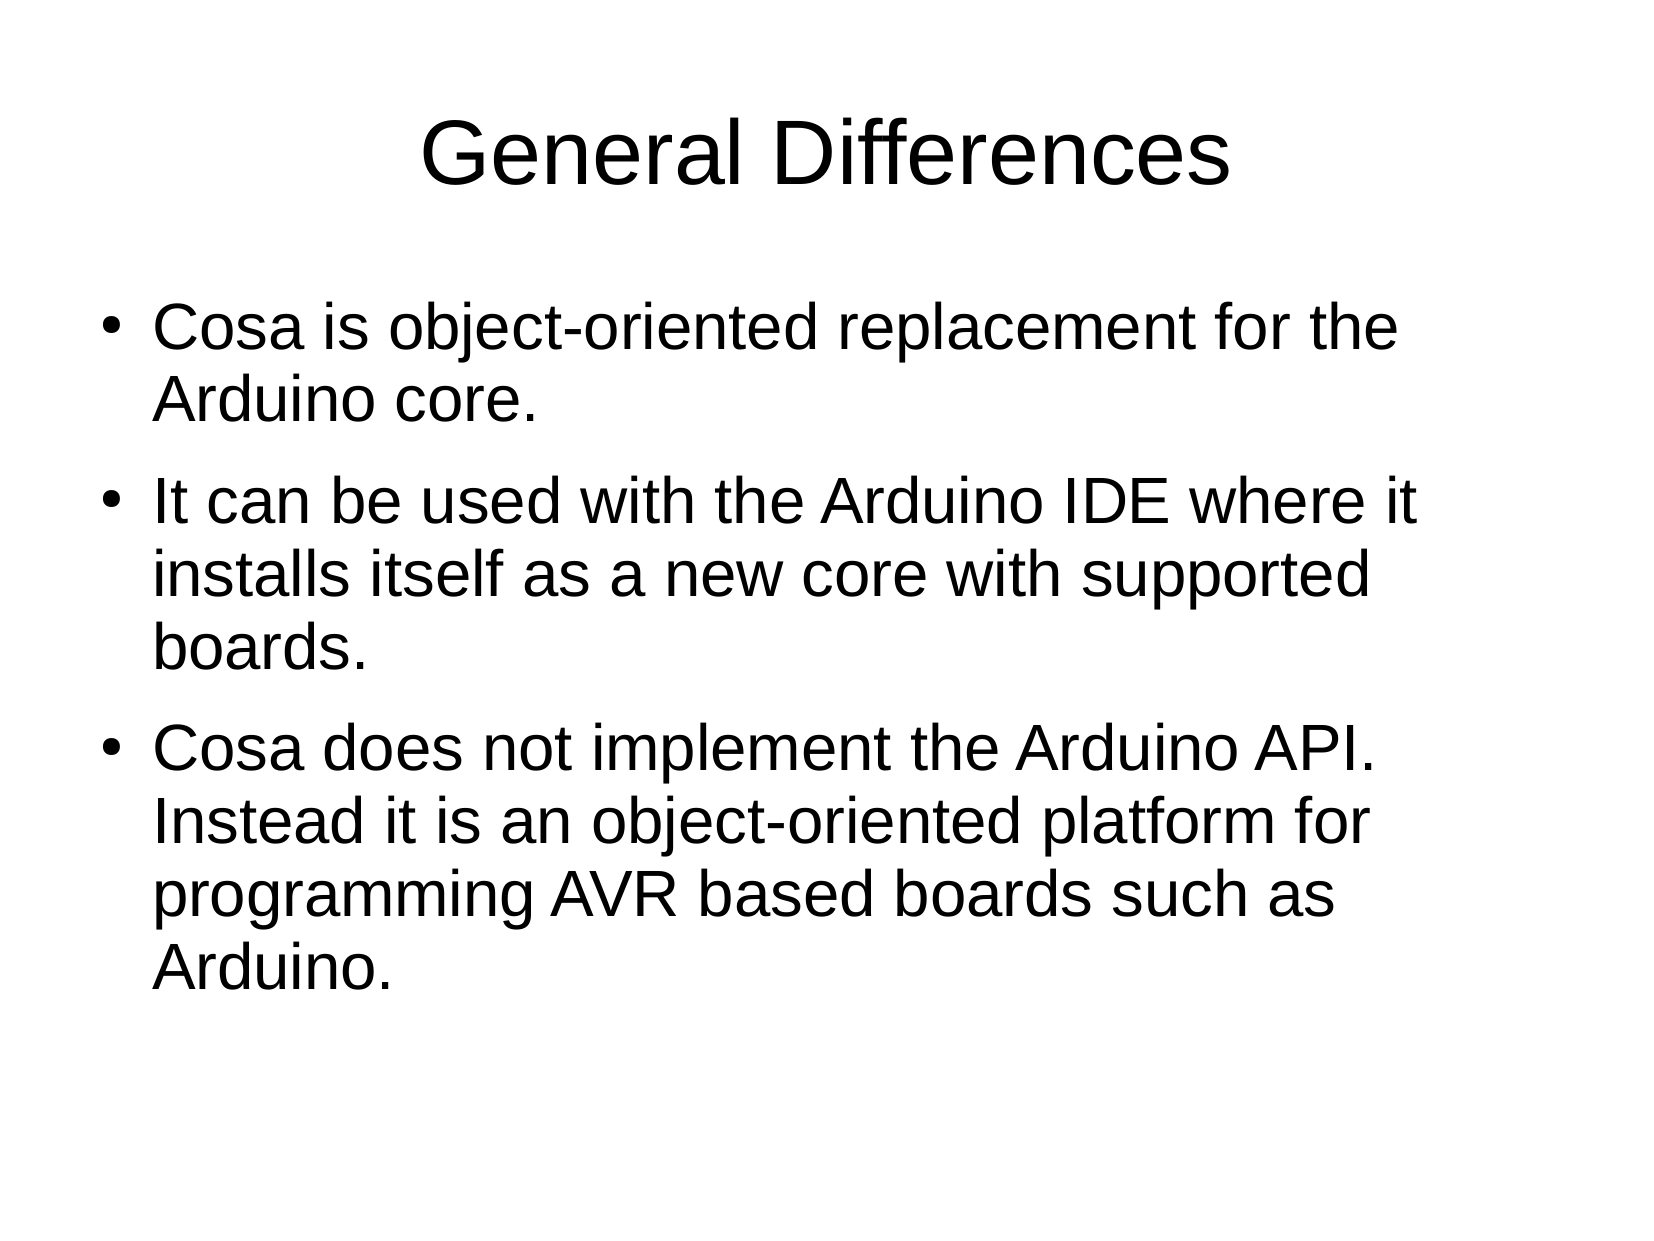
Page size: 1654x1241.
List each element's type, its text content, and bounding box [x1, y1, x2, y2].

title General Differences [82, 49, 1571, 257]
list Cosa is object-oriented replacement for the Arduino core. It can be used with the Arduino IDE where it installs itself as a new core with supported boards. Cosa does not implement the Arduino API. Instead it is an object-oriented platform for programming AVR based boards such as Arduino. [82, 290, 1571, 1010]
